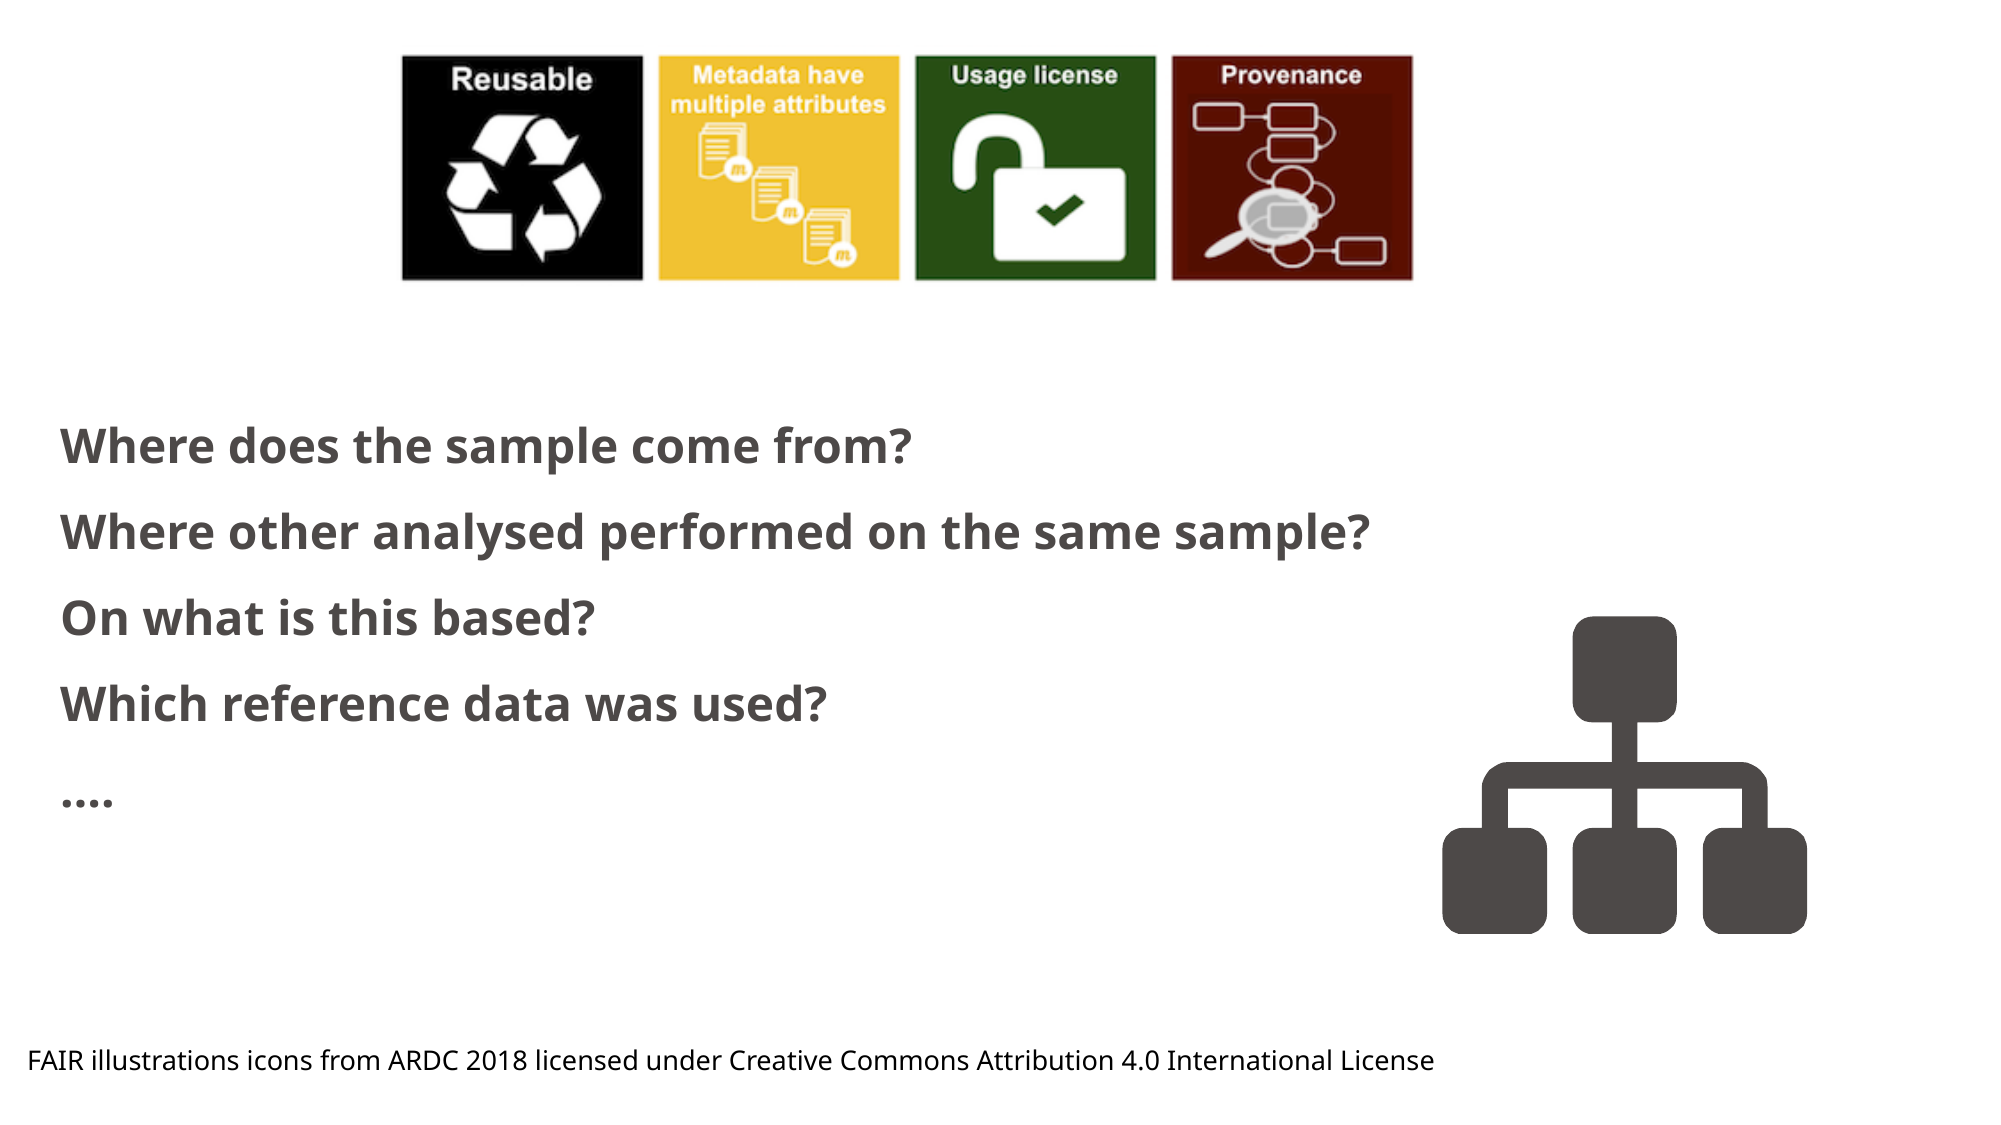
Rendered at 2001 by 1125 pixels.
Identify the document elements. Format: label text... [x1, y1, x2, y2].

text_box Where does the sample come from? Where other analysed performed on the same sample? On what is this based? Which reference data was used? …. [45, 371, 1950, 1016]
picture [394, 45, 1423, 288]
text_box [1442, 616, 1808, 934]
text_box FAIR illustrations icons from ARDC 2018 licensed under Creative Commons Attribution 4.0 International License [12, 1028, 1548, 1125]
